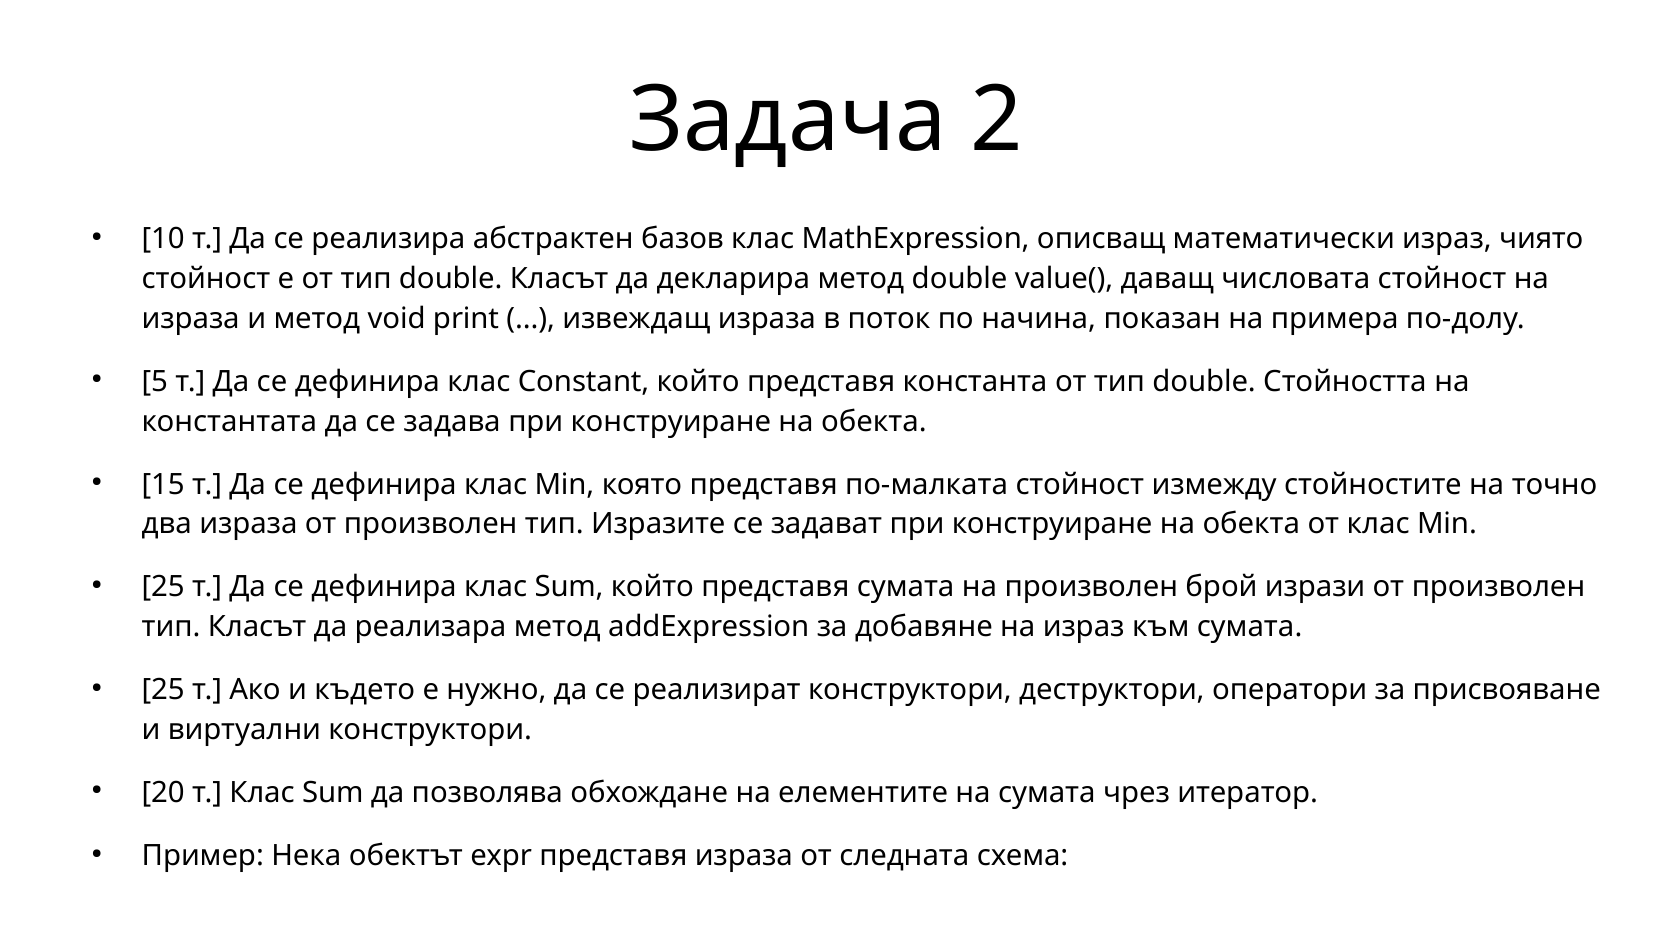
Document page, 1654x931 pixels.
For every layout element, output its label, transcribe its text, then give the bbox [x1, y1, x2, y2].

title Задача 2 [82, 37, 1571, 193]
list [10 т.] Да се реализира абстрактен базов клас MathExpression, описващ математически израз, чиято стойност е от тип double. Класът да декларира метод double value(), даващ числовата стойност на израза и метод void print (...), извеждащ израза в поток по начина, показан на примера по-долу. [5 т.] Да се дефинира клас Constant, който представя константа от тип double. Стойността на константата да се задава при конструиране на обекта. [15 т.] Да се дефинира клас Min, която представя по-малката стойност измежду стойностите на точно два израза от произволен тип. Изразите се задават при конструиране на обекта от клас Min. [25 т.] Да се дефинира клас Sum, който представя сумата на произволен брой изрази от произволен тип. Класът да реализара метод addExpression за добавяне на израз към сумата. [25 т.] Ако и където е нужно, да се реализират конструктори, деструктори, оператори за присвояване и виртуални конструктори. [20 т.] Клас Sum да позволява обхождане на елементите на сумата чрез итератор. Пример: Нека обектът expr представя израза от следната схема: [75, 217, 1613, 901]
